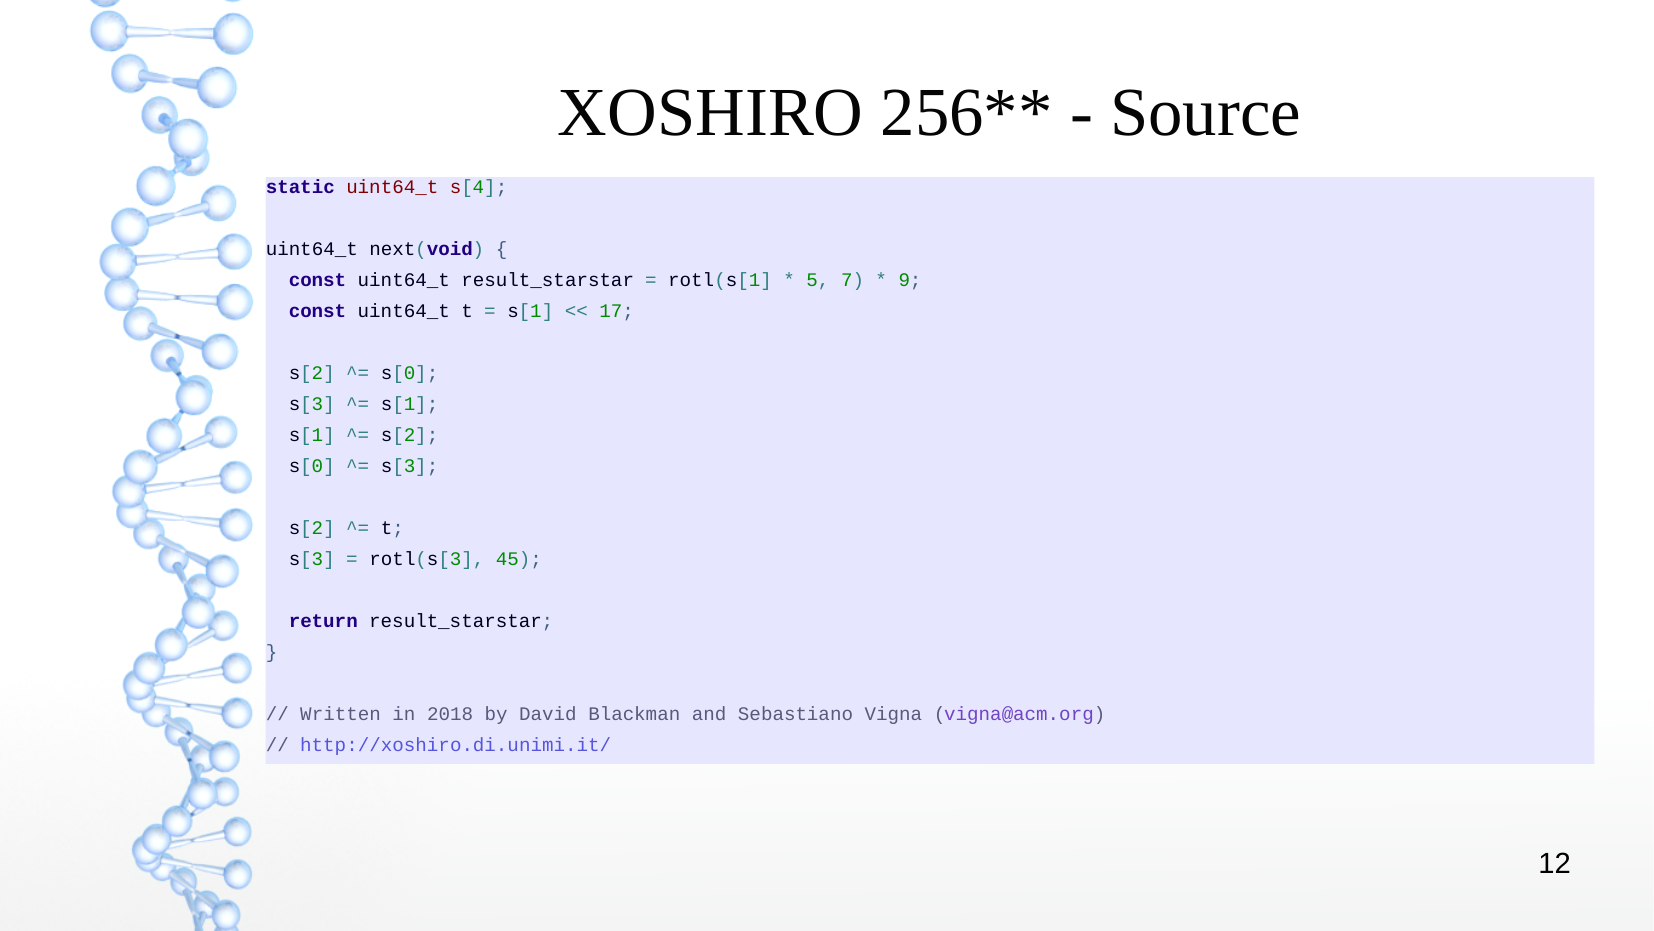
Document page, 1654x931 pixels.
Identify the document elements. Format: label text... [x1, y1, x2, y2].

title XOSHIRO 256** - Source [265, 35, 1595, 177]
list static uint64_t s[4]; uint64_t next(void) { const uint64_t result_starstar = rotl(s[1] * 5, 7) * 9; const uint64_t t = s[1] << 17; s[2] ^= s[0]; s[3] ^= s[1]; s[1] ^= s[2]; s[0] ^= s[3]; s[2] ^= t; s[3] = rotl(s[3], 45); return result_starstar; } // Written in 2018 by David Blackman and Sebastiano Vigna (vigna@acm.org) // http://xoshiro.di.unimi.it/ [265, 177, 1595, 764]
picture [0, 0, 1654, 931]
